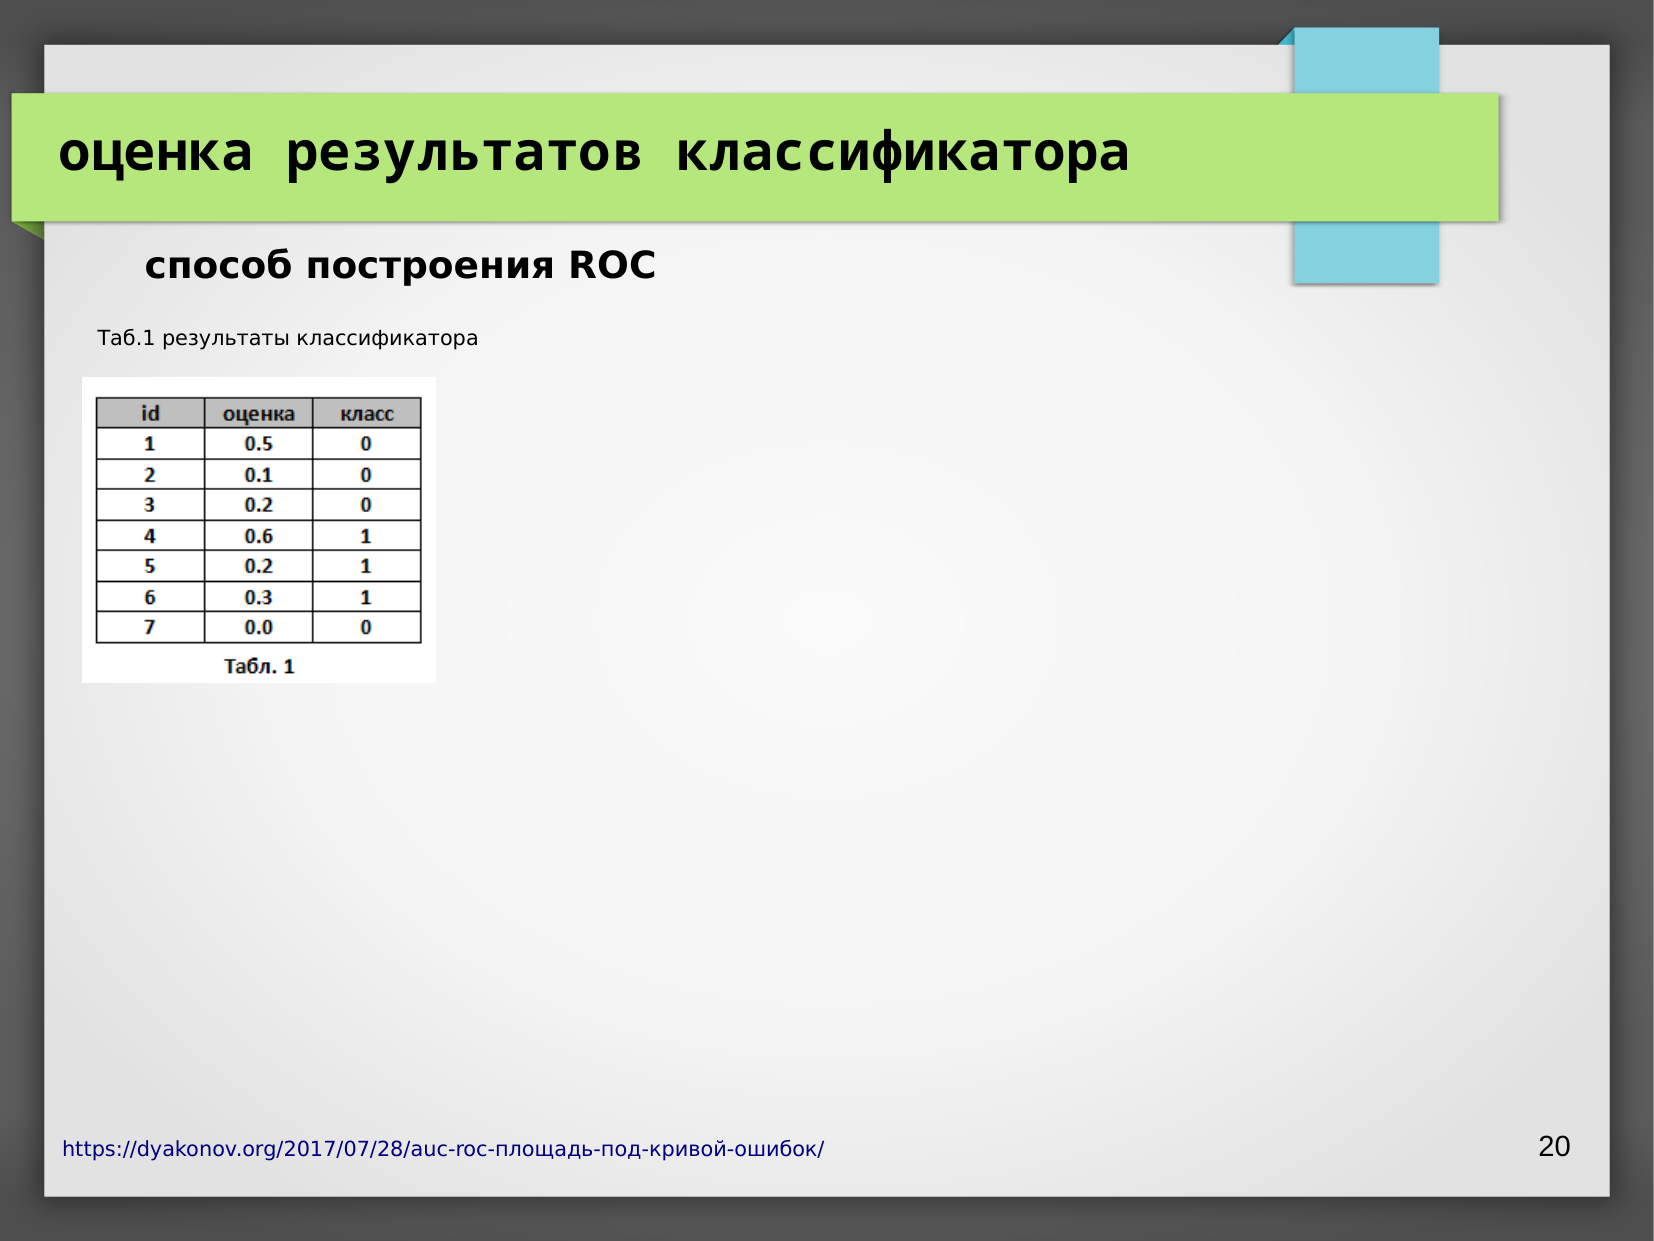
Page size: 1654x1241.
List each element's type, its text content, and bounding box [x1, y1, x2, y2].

text_box способ построения ROC [129, 236, 686, 303]
text_box Таб.1 результаты классификатора [82, 318, 532, 387]
title оценка результатов классификатора [59, 109, 1217, 190]
picture [0, 0, 1654, 1241]
text_box https://dyakonov.org/2017/07/28/auc-roc-площадь-под-кривой-ошибок/ [47, 1129, 875, 1193]
